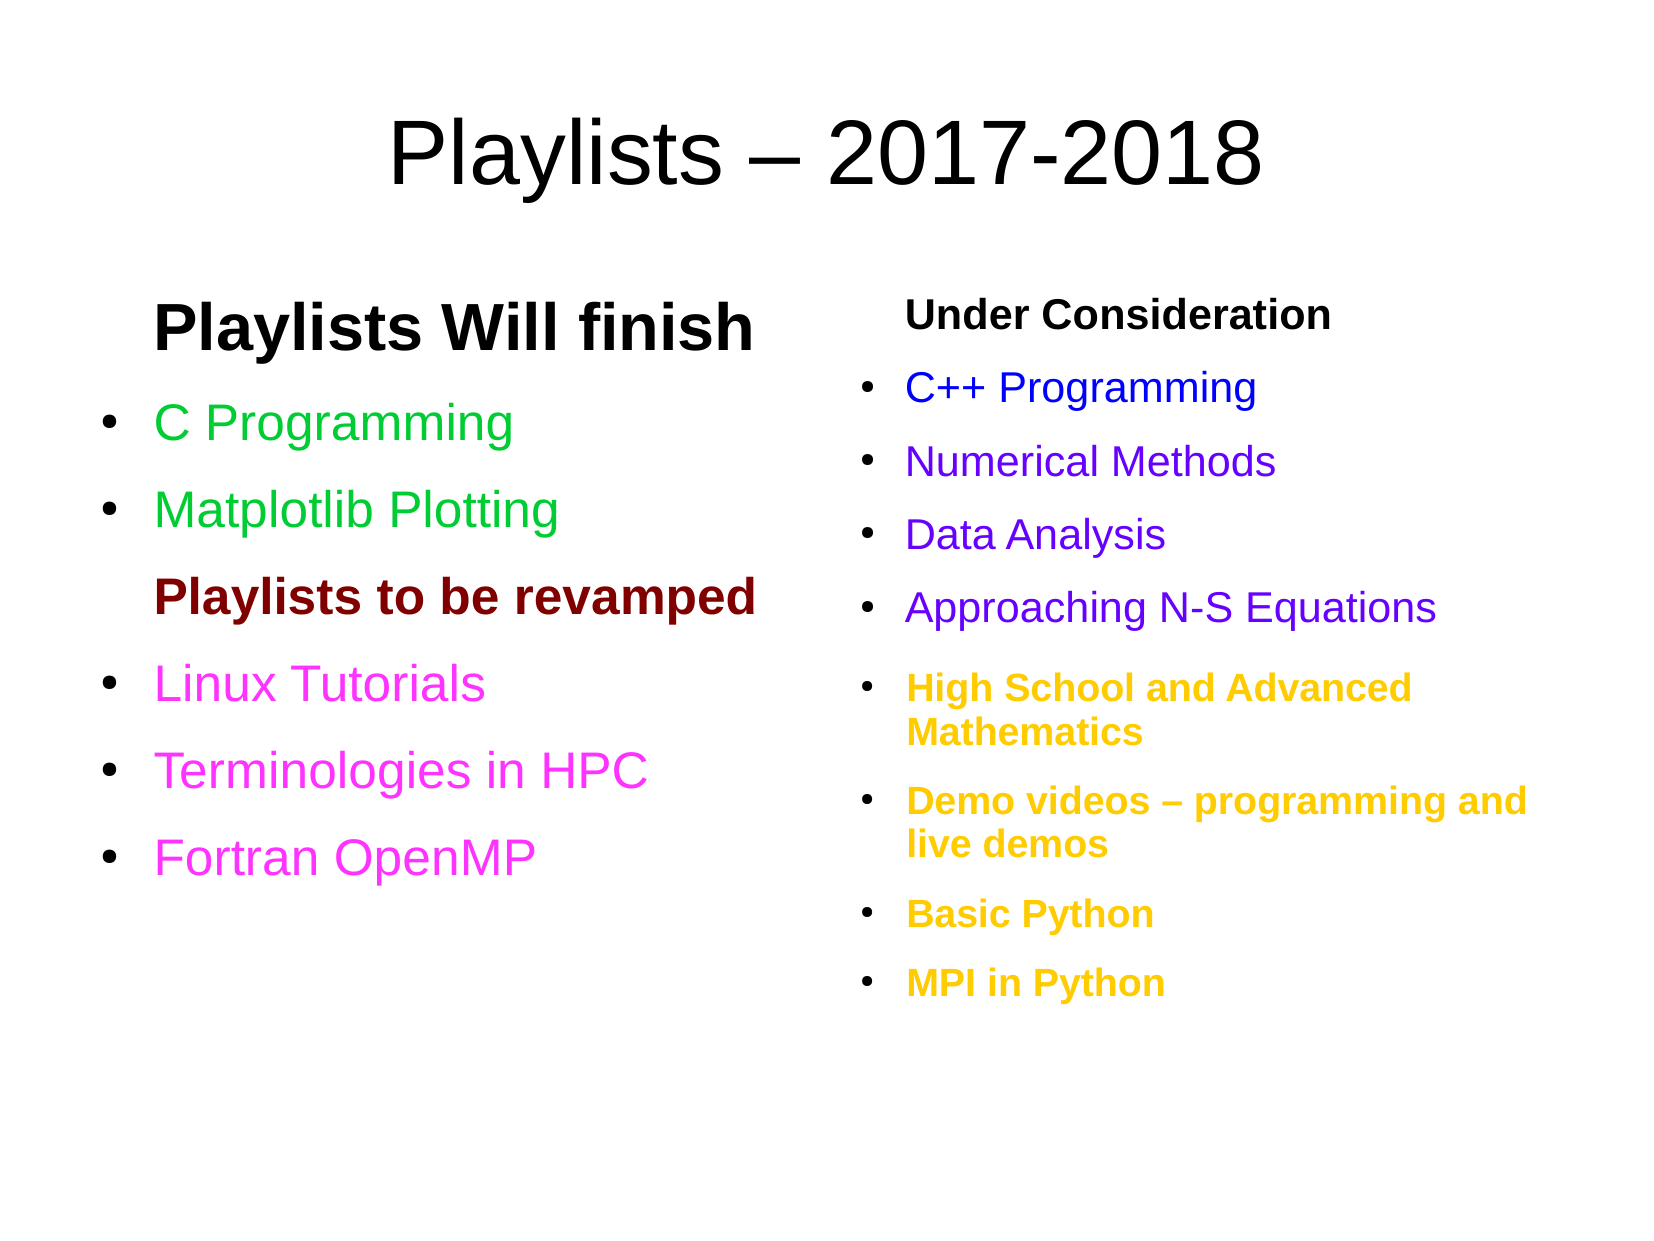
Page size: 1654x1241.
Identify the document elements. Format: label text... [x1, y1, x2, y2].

title Playlists – 2017-2018 [82, 49, 1571, 257]
list Playlists Will finish C Programming Matplotlib Plotting Playlists to be revamped Linux Tutorials Terminologies in HPC Fortran OpenMP [82, 290, 809, 1010]
list High School and Advanced Mathematics Demo videos – programming and live demos Basic Python MPI in Python [845, 665, 1572, 1009]
list Under Consideration C++ Programming Numerical Methods Data Analysis Approaching N-S Equations [845, 290, 1572, 634]
